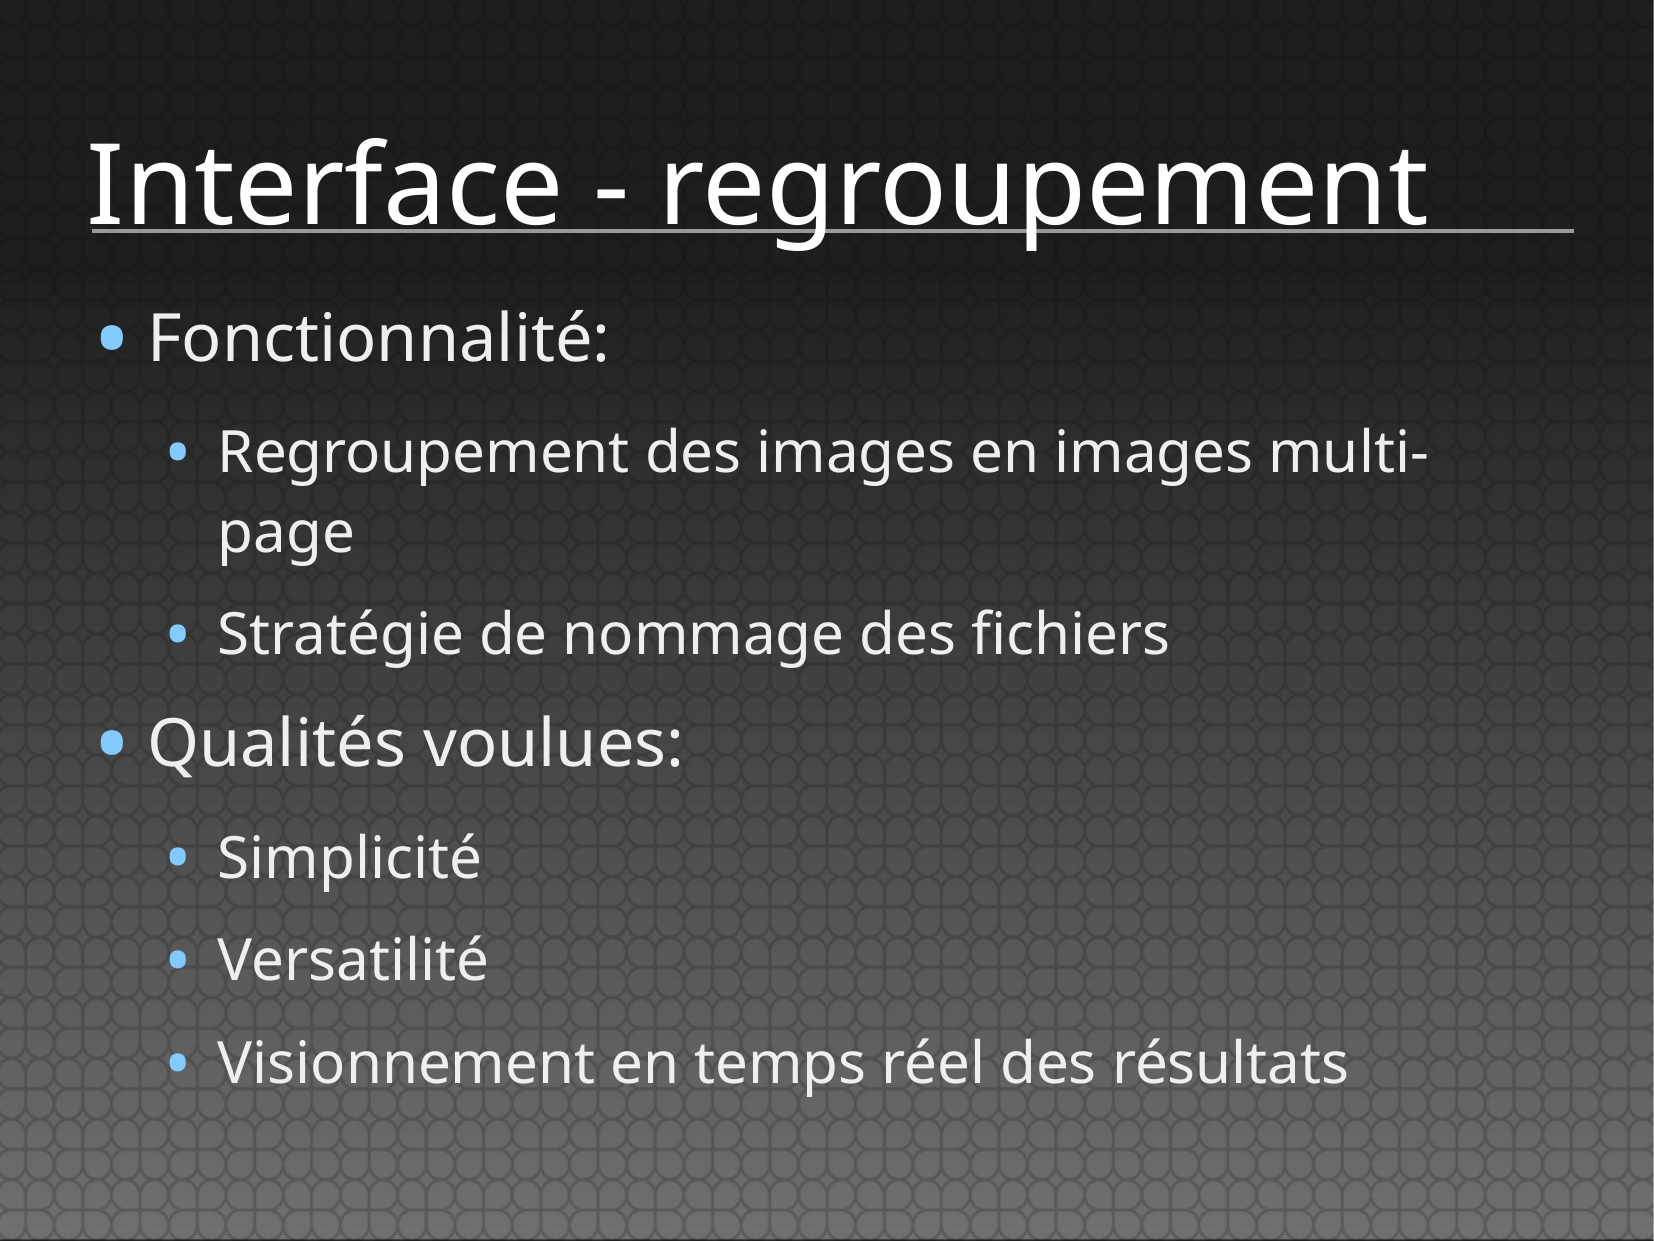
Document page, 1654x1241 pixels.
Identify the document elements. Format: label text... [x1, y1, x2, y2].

title Interface - regroupement [86, 112, 1576, 249]
list Fonctionnalité: Regroupement des images en images multi-page Stratégie de nommage des fichiers Qualités voulues: Simplicité Versatilité Visionnement en temps réel des résultats [76, 290, 1565, 1109]
picture [0, 0, 1654, 1241]
